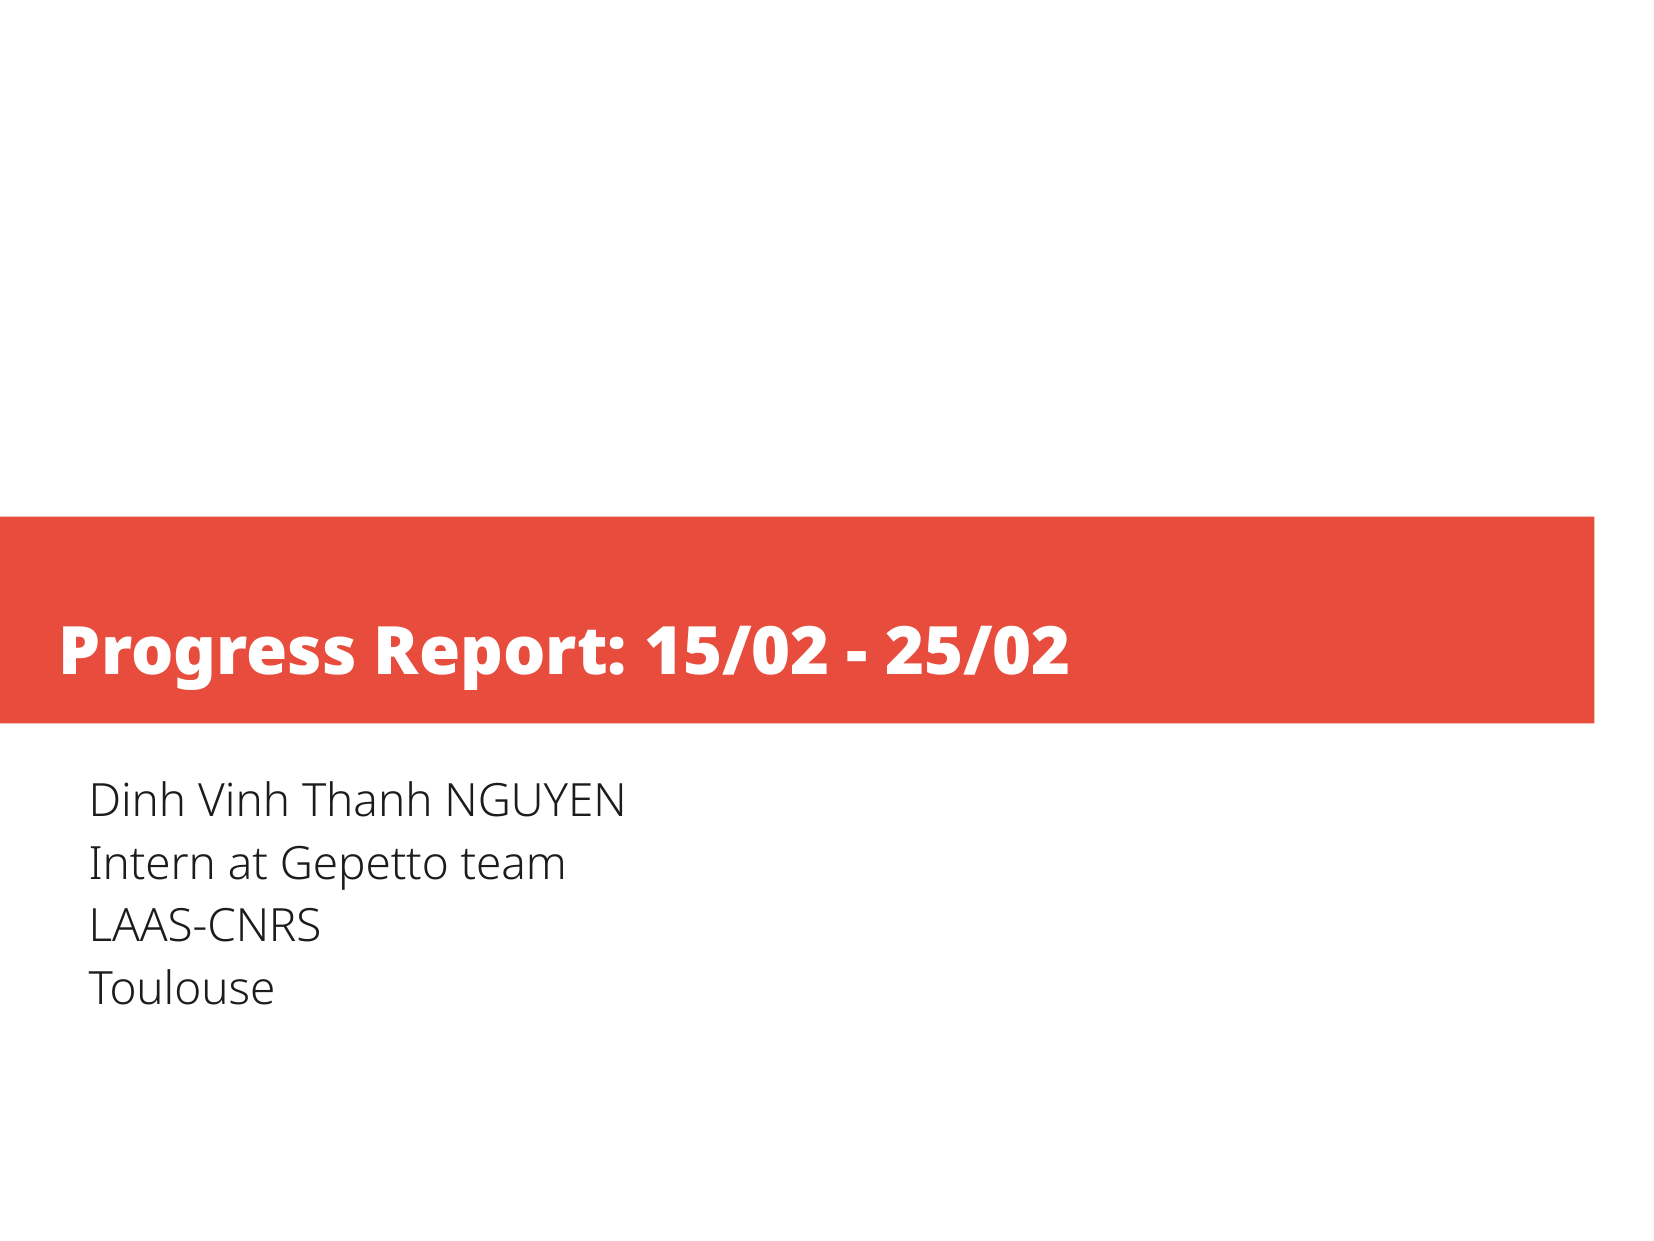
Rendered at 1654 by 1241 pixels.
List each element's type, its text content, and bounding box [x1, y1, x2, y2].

subtitle Dinh Vinh Thanh NGUYEN Intern at Gepetto team LAAS-CNRS Toulouse [88, 767, 1595, 1182]
title Progress Report: 15/02 - 25/02 [59, 546, 1595, 694]
